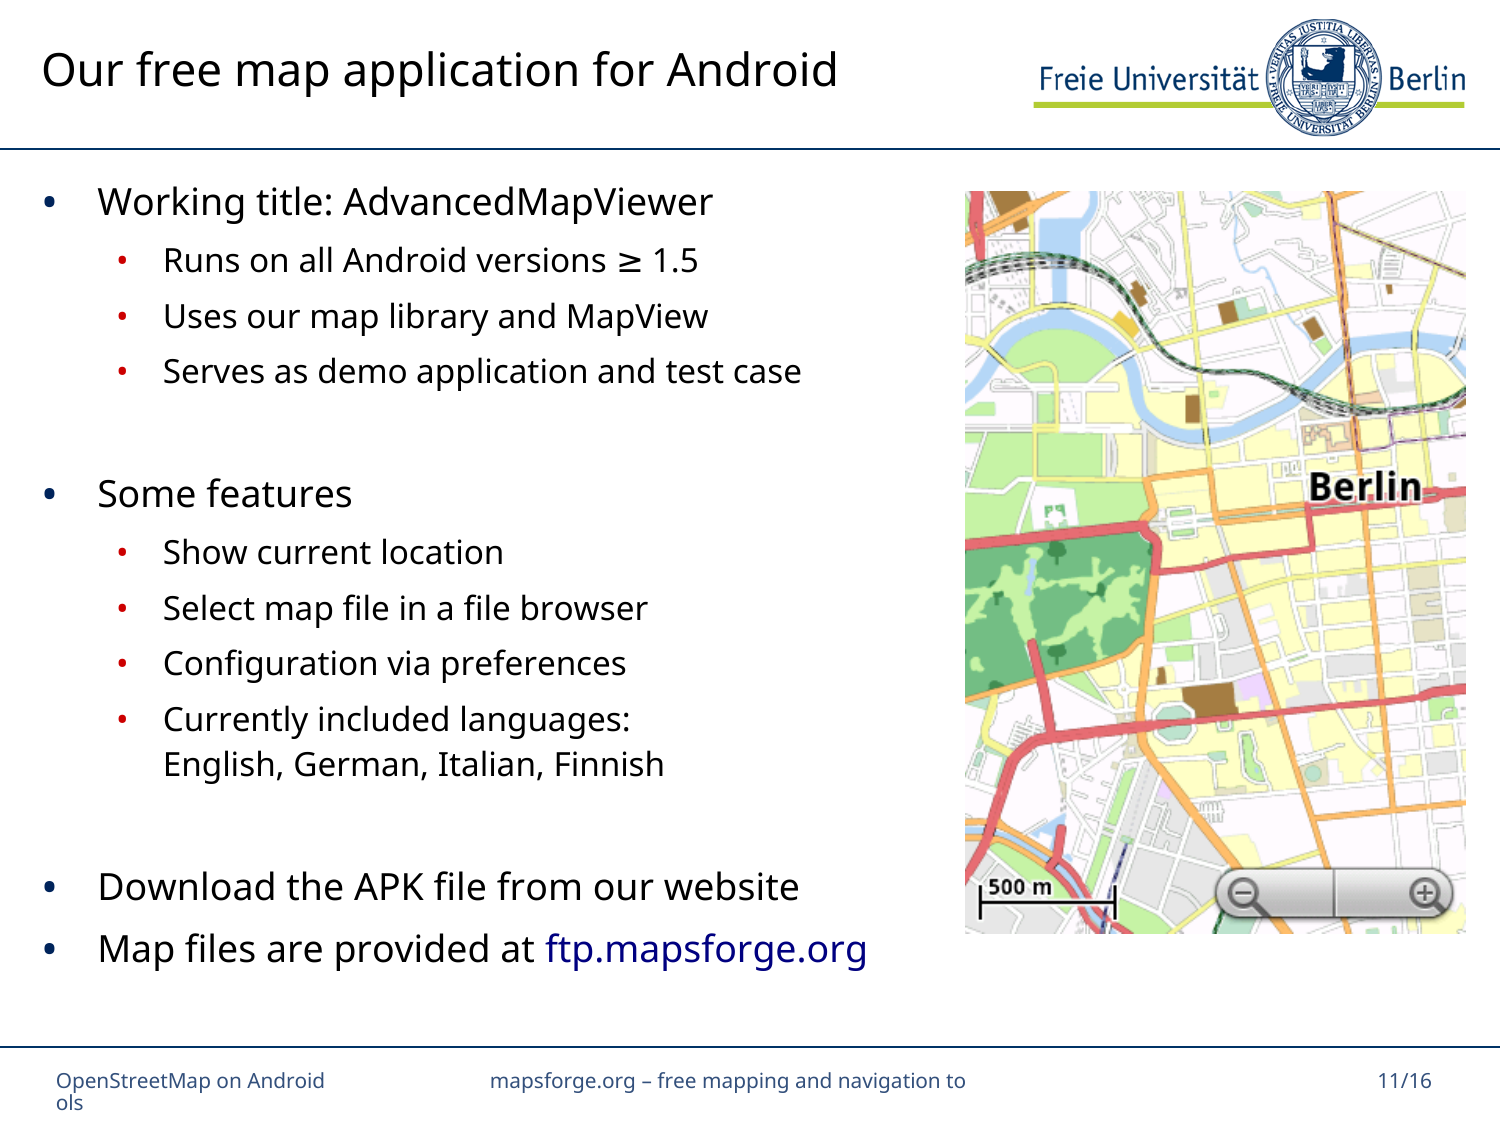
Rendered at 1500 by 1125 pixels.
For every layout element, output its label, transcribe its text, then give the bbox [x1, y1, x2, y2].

title Our free map application for Android [41, 0, 1016, 138]
picture [965, 191, 1466, 934]
list Working title: AdvancedMapViewer Runs on all Android versions ≥ 1.5 Uses our map library and MapView Serves as demo application and test case Some features Show current location Select map file in a file browser Configuration via preferences Currently included languages: English, German, Italian, Finnish Download the APK file from our website Map files are provided at ftp.mapsforge.org [41, 175, 1447, 919]
picture [1033, 19, 1470, 137]
